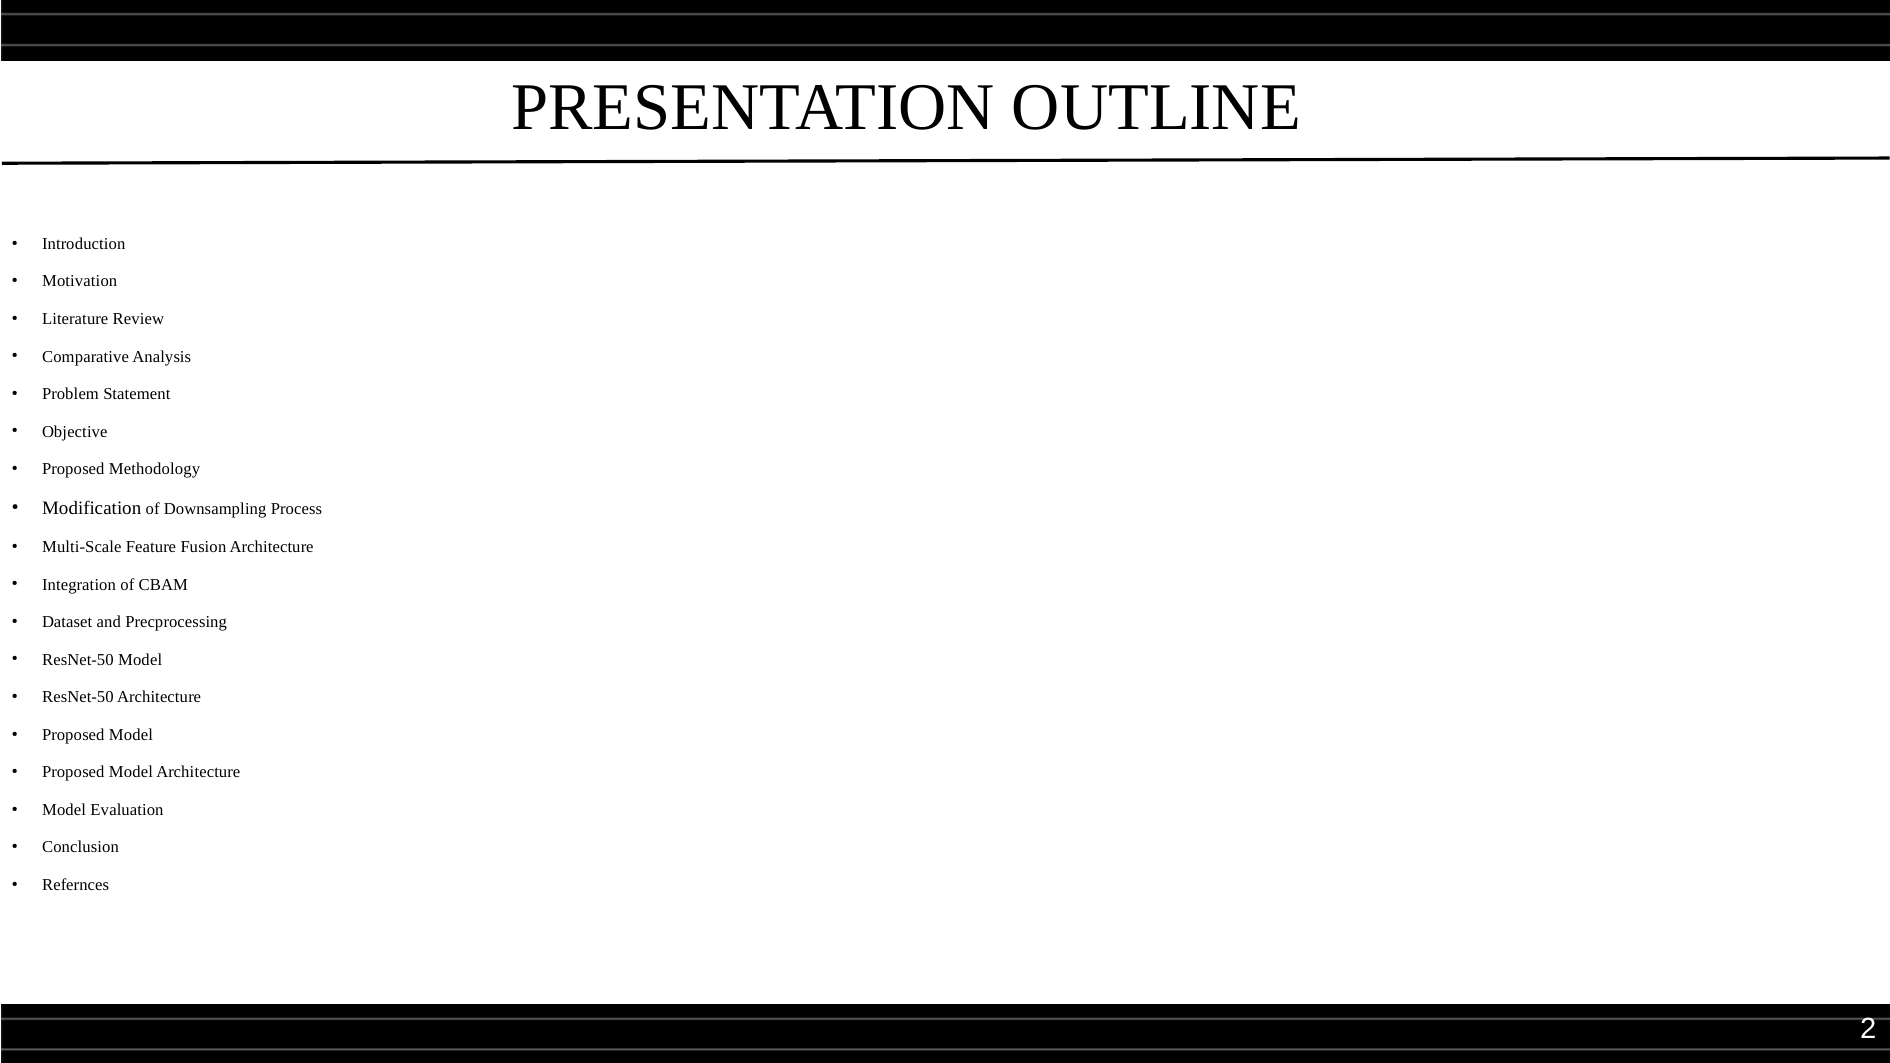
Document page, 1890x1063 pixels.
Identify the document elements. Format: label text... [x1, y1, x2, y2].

title PRESENTATION OUTLINE [47, 59, 1749, 155]
picture [1, 0, 1890, 61]
list Introduction Motivation Literature Review Comparative Analysis Problem Statement Objective Proposed Methodology Modification of Downsampling Process Multi-Scale Feature Fusion Architecture Integration of CBAM Dataset and Precprocessing ResNet-50 Model ResNet-50 Architecture Proposed Model Proposed Model Architecture Model Evaluation Conclusion Refernces [1, 234, 1703, 896]
picture [1, 1004, 1890, 1063]
